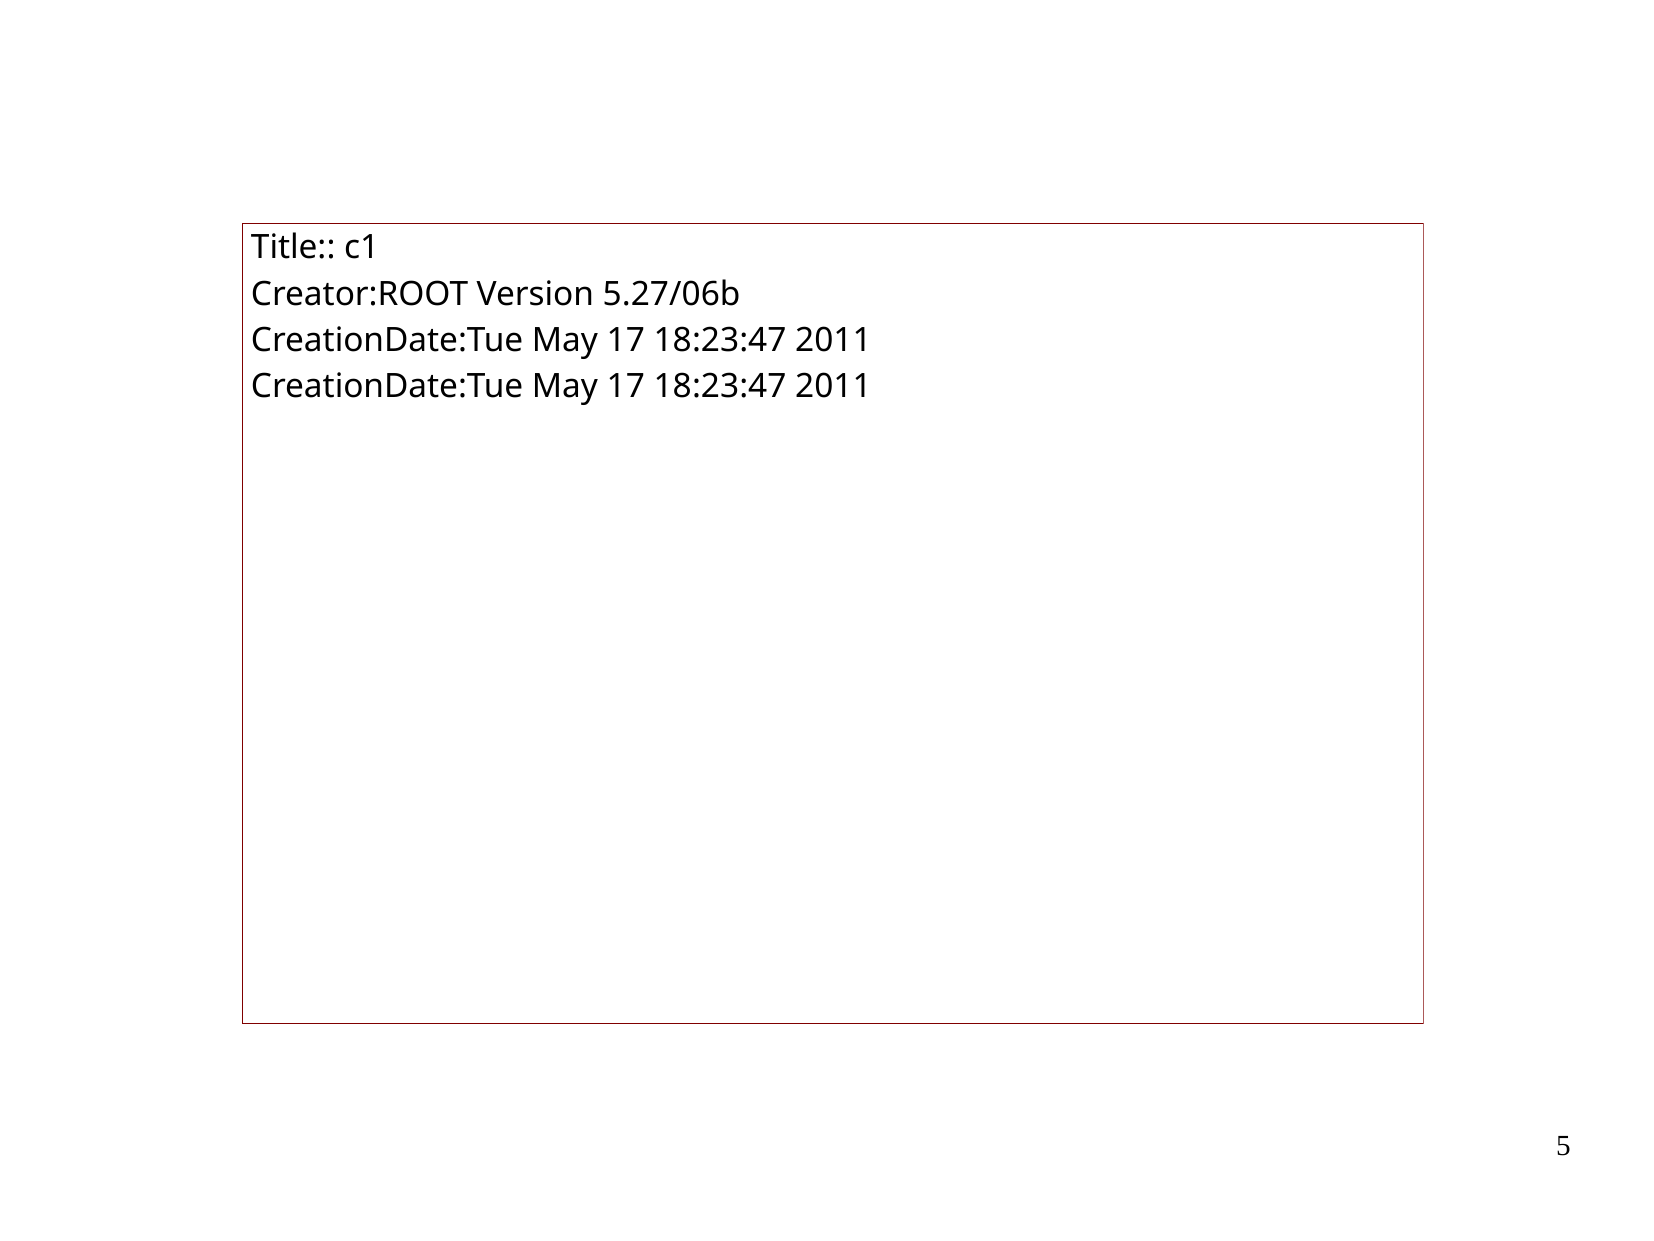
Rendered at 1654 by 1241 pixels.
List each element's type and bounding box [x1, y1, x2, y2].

picture [240, 221, 1424, 1024]
